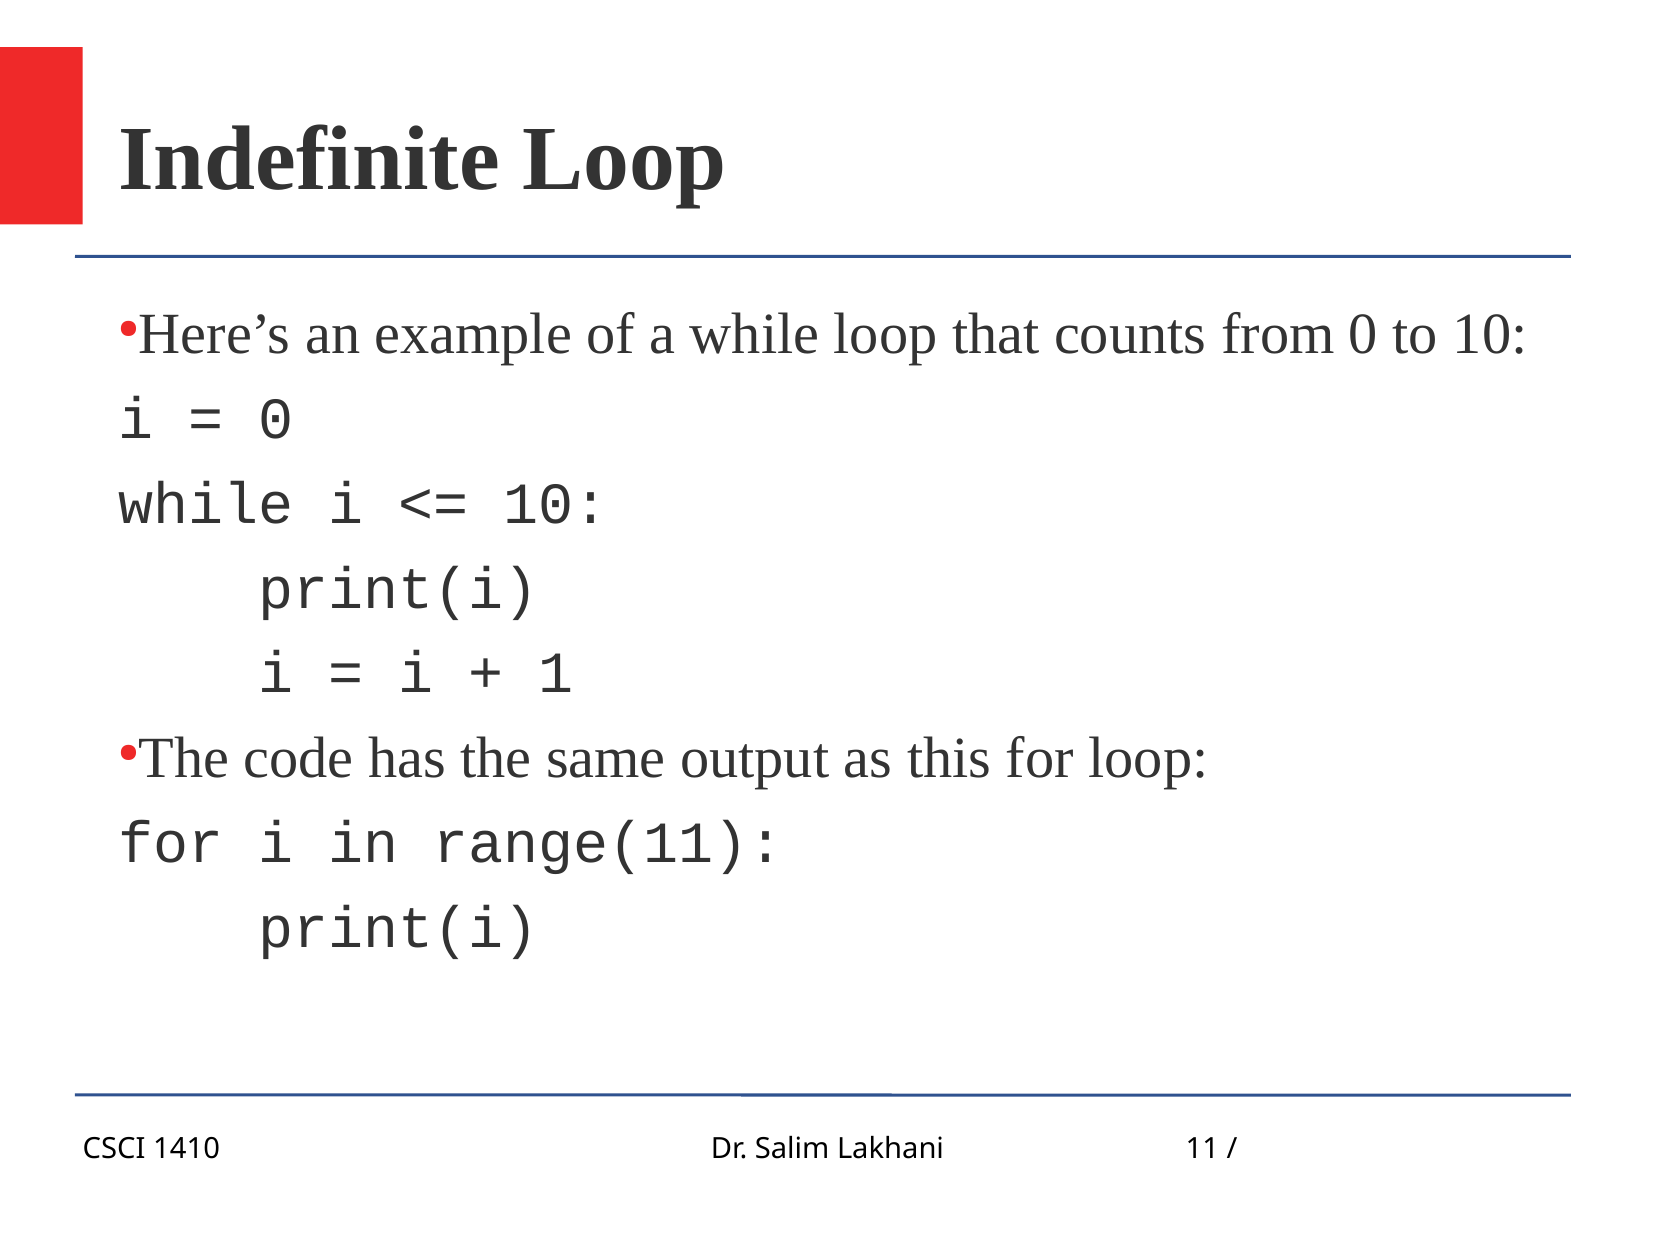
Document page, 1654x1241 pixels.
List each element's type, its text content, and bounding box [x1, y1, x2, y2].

text_box CSCI 1410 [82, 1129, 468, 1216]
text_box Dr. Salim Lakhani [565, 1129, 1090, 1216]
list Here’s an example of a while loop that counts from 0 to 10: i = 0 while i <= 10: print(i) i = i + 1 The code has the same output as this for loop: for i in range(11): print(i) [118, 295, 1536, 1080]
title Indefinite Loop [118, 49, 1571, 257]
text_box / [1185, 1129, 1571, 1216]
